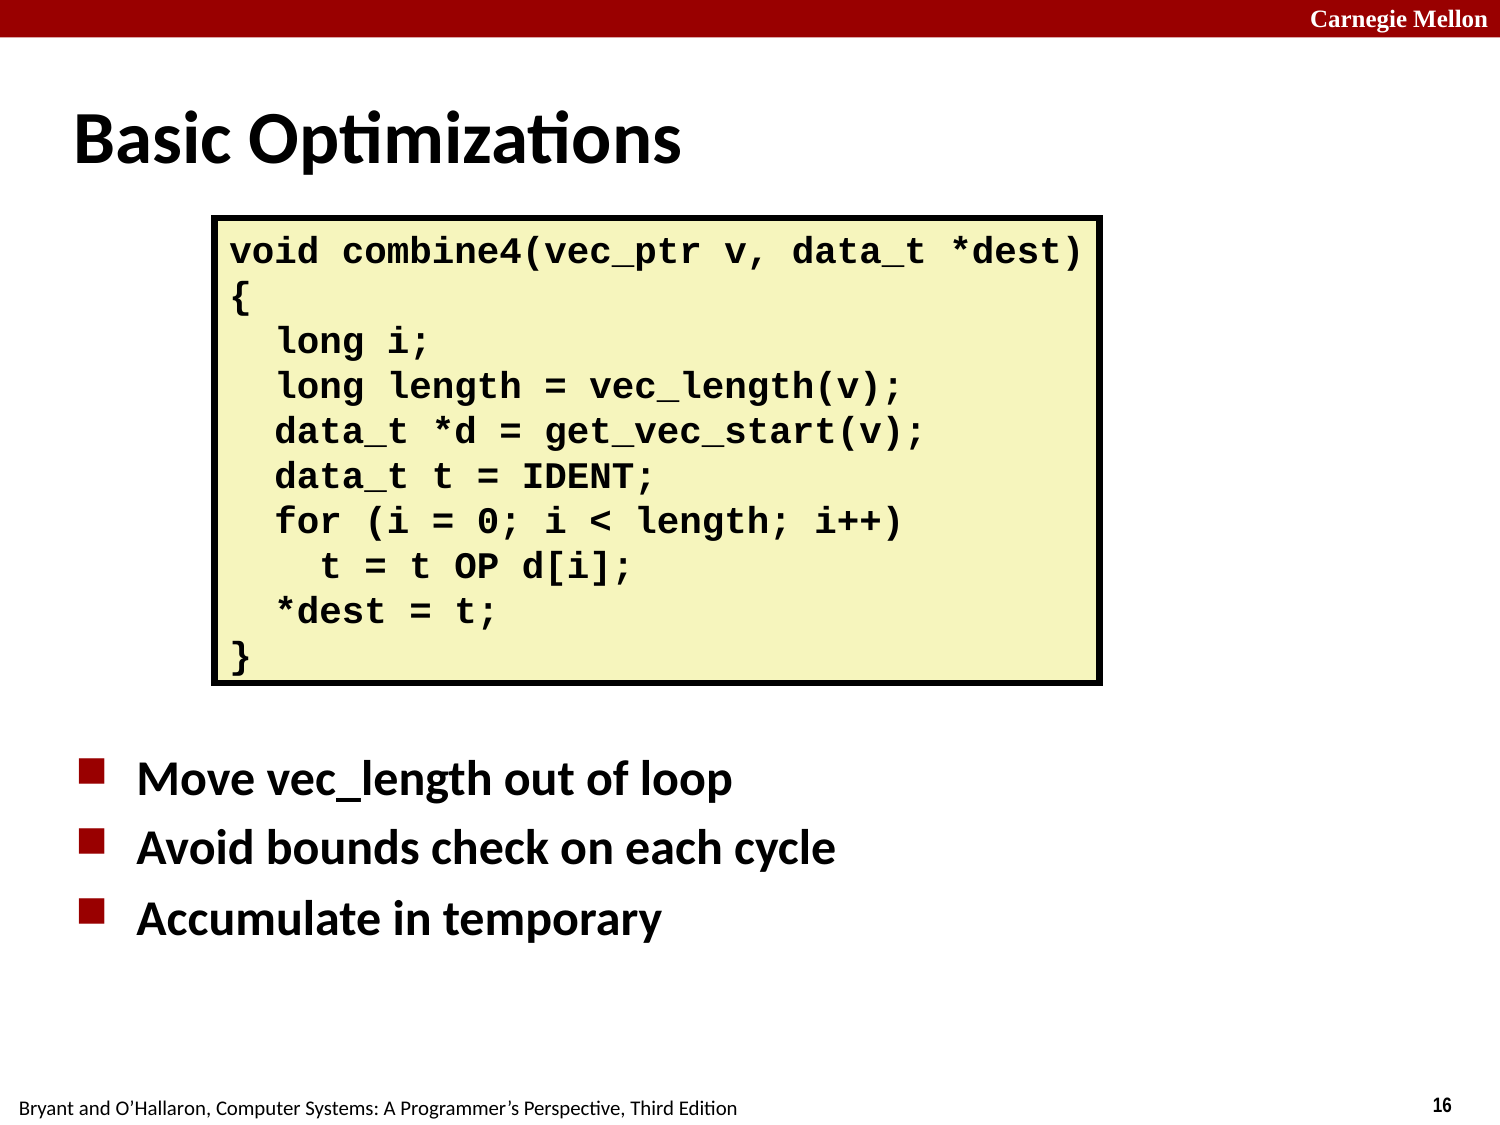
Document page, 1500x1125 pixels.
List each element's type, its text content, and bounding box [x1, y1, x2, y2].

title Basic Optimizations [58, 71, 1304, 197]
text_box void combine4(vec_ptr v, data_t *dest) { long i; long length = vec_length(v); data_t *d = get_vec_start(v); data_t t = IDENT; for (i = 0; i < length; i++) t = t OP d[i]; *dest = t; } [214, 218, 1100, 683]
list Move vec_length out of loop Avoid bounds check on each cycle Accumulate in temporary [65, 737, 1361, 1039]
